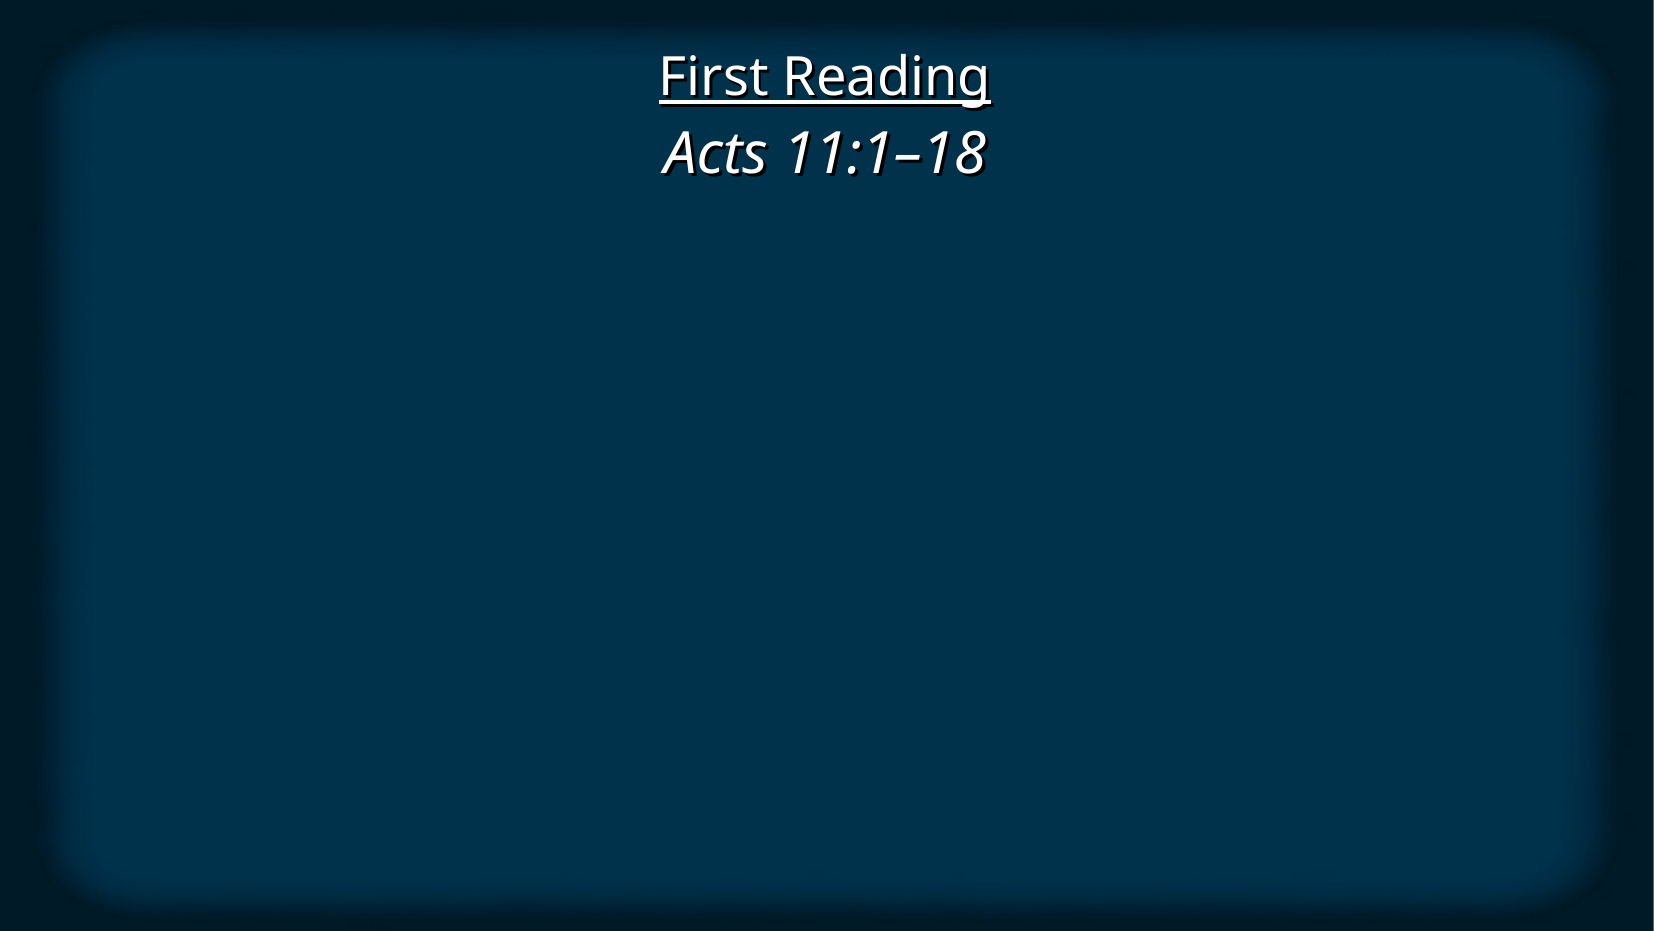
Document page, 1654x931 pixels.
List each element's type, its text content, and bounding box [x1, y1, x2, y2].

text_box First Reading Acts 11:1–18 [75, 30, 1576, 194]
picture [0, 0, 1654, 931]
